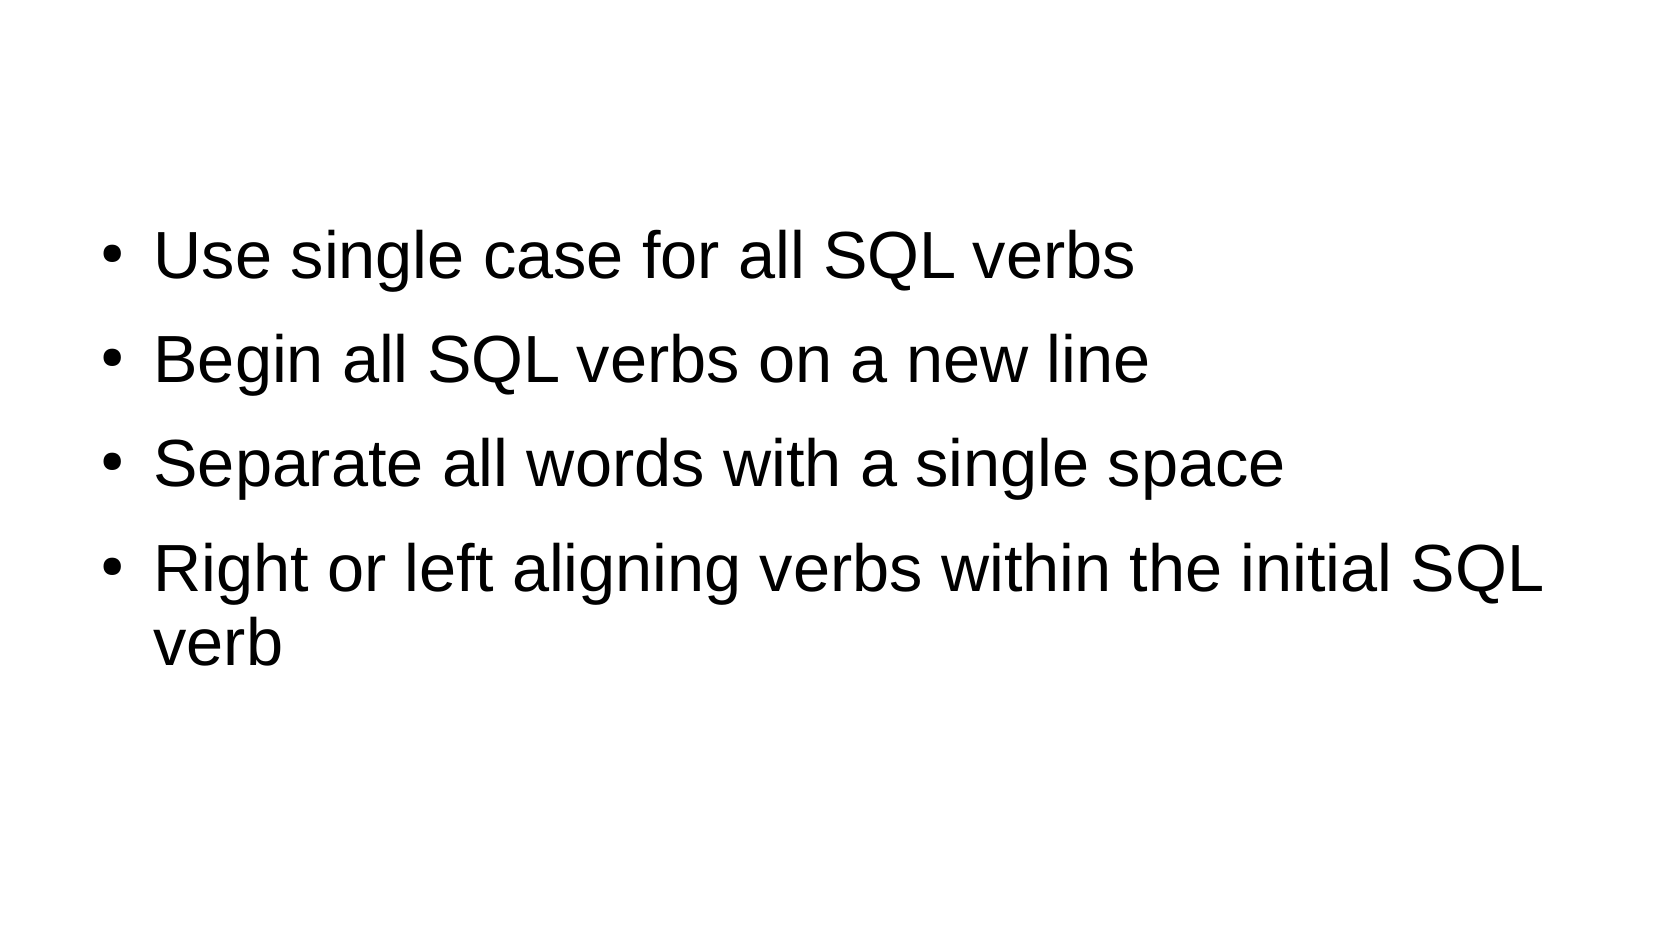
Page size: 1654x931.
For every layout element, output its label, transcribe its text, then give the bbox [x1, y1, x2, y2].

list Use single case for all SQL verbs Begin all SQL verbs on a new line Separate all words with a single space Right or left aligning verbs within the initial SQL verb [82, 217, 1571, 758]
